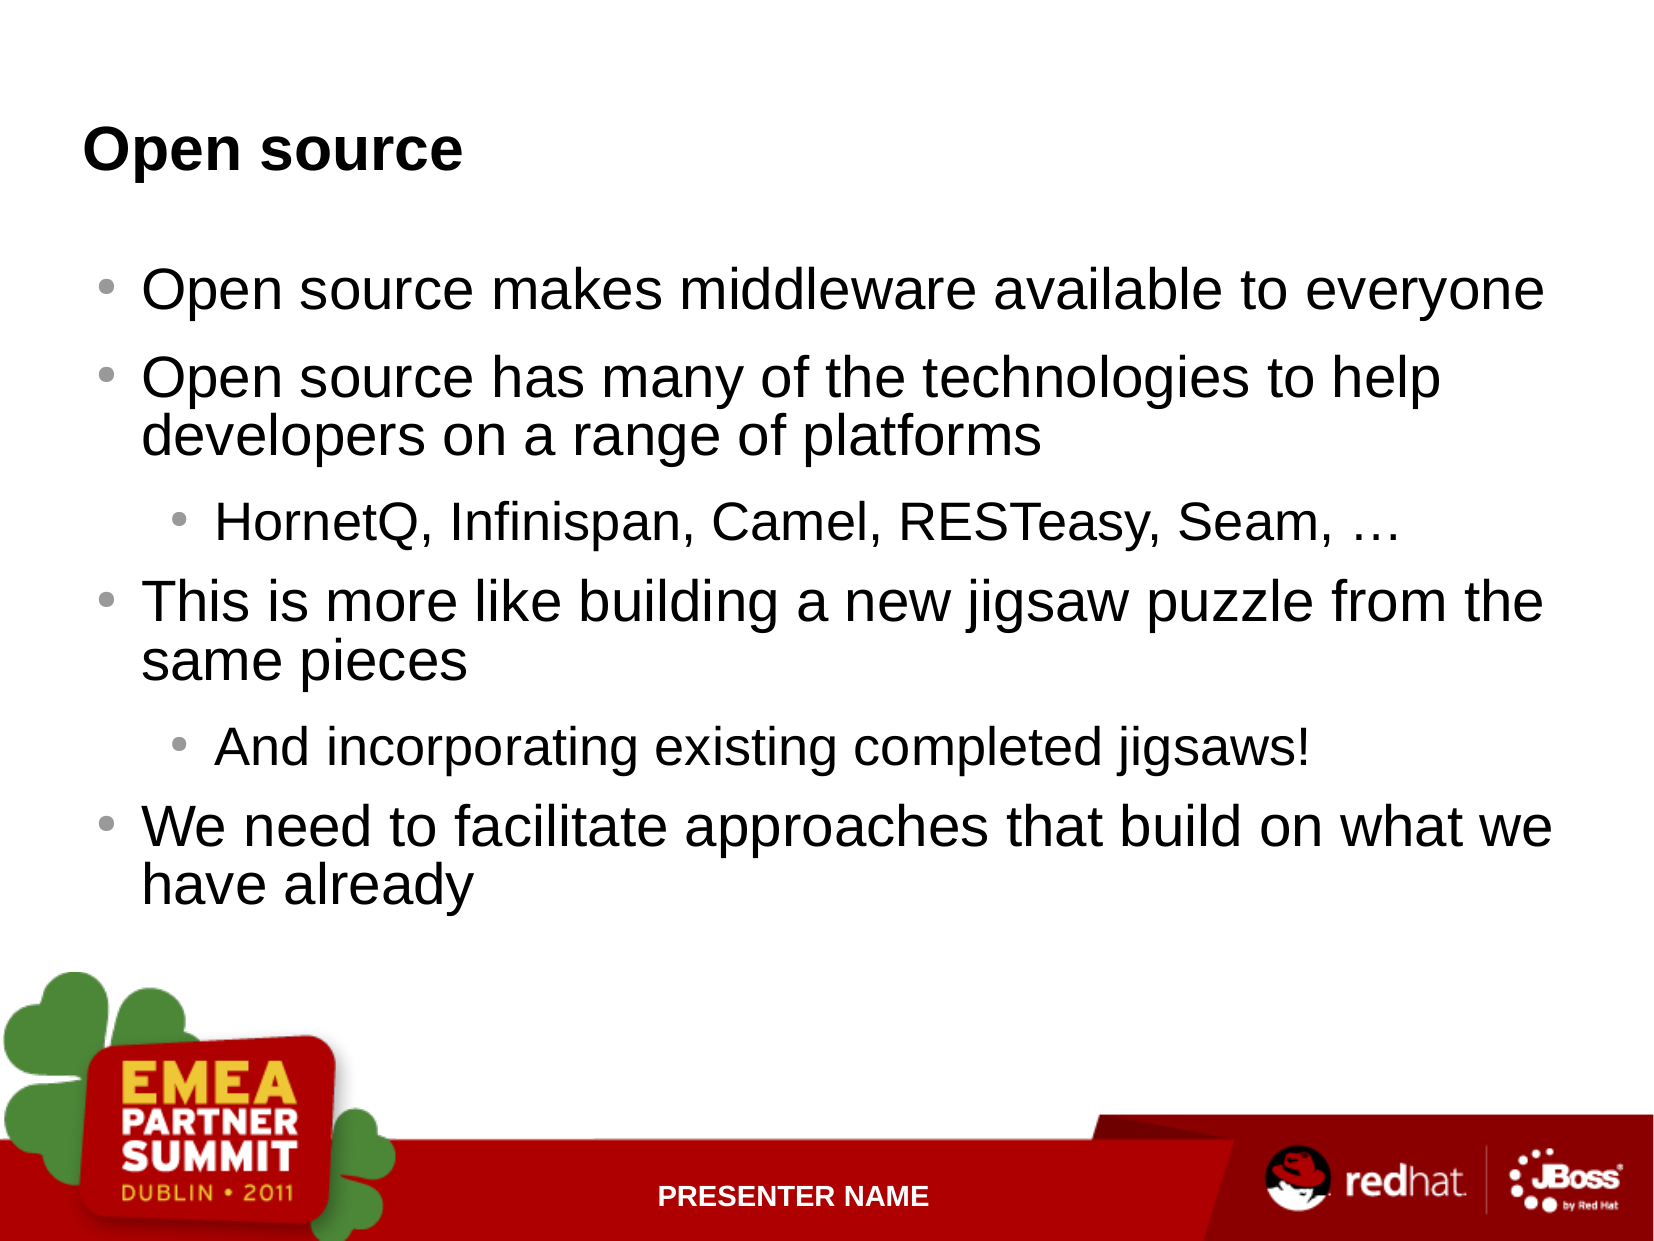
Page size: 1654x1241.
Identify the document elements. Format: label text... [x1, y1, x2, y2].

list Open source makes middleware available to everyone Open source has many of the technologies to help developers on a range of platforms HornetQ, Infinispan, Camel, RESTeasy, Seam, … This is more like building a new jigsaw puzzle from the same pieces And incorporating existing completed jigsaws! We need to facilitate approaches that build on what we have already [80, 262, 1570, 1042]
picture [0, 972, 1654, 1241]
title Open source [82, 62, 1571, 236]
